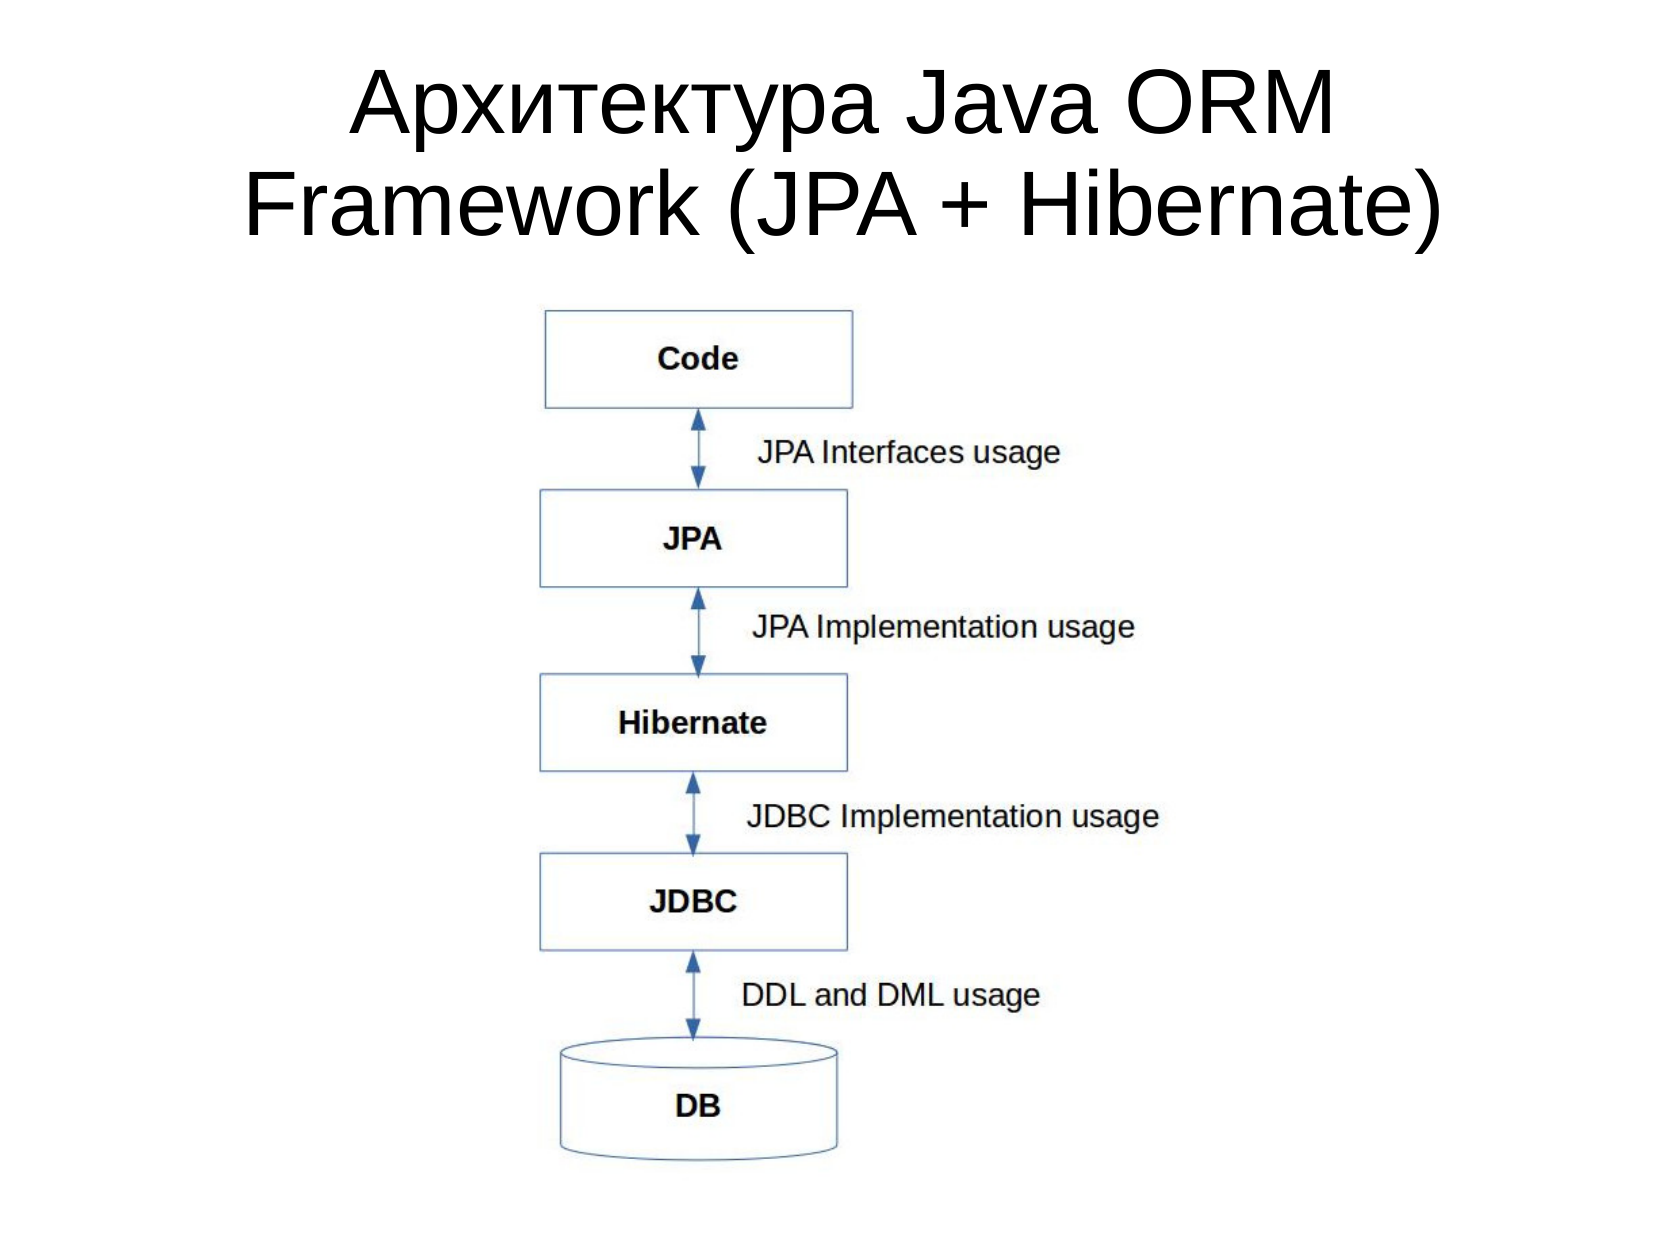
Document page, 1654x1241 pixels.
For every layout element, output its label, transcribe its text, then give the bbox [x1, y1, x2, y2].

picture [472, 271, 1211, 1205]
title Архитектура Java ORM Framework (JPA + Hibernate) [82, 49, 1571, 257]
